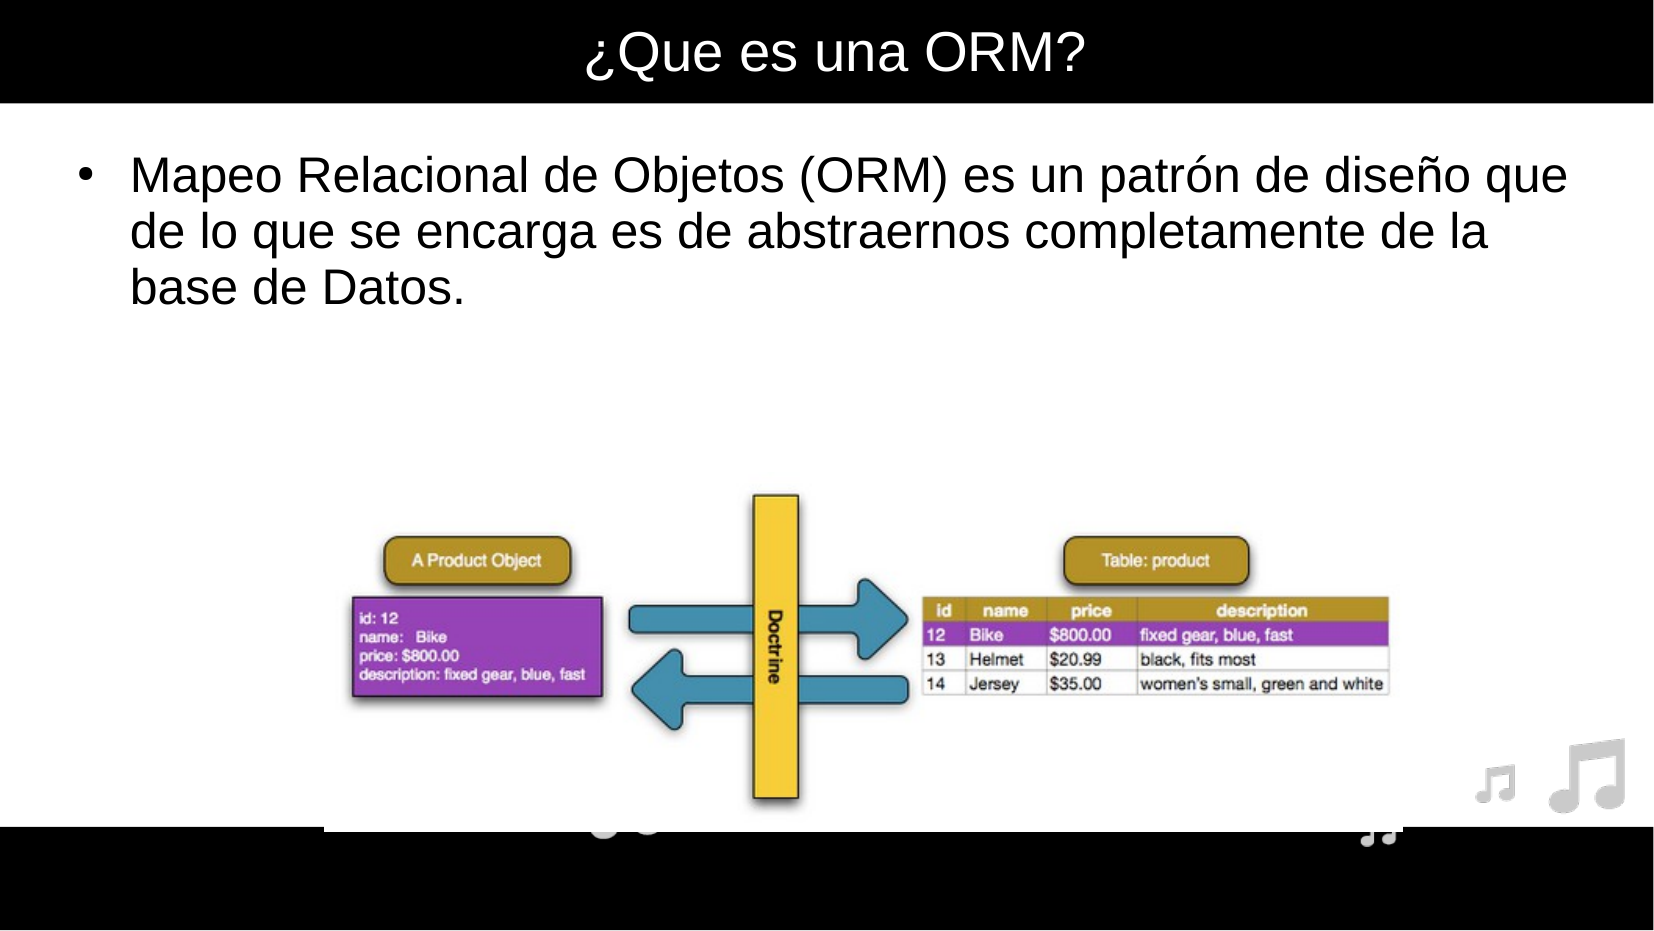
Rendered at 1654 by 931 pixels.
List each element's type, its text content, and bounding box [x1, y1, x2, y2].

title ¿Que es una ORM? [59, 6, 1595, 98]
list Mapeo Relacional de Objetos (ORM) es un patrón de diseño que de lo que se encarga es de abstraernos completamente de la base de Datos. [59, 147, 1595, 473]
picture [324, 472, 1403, 832]
